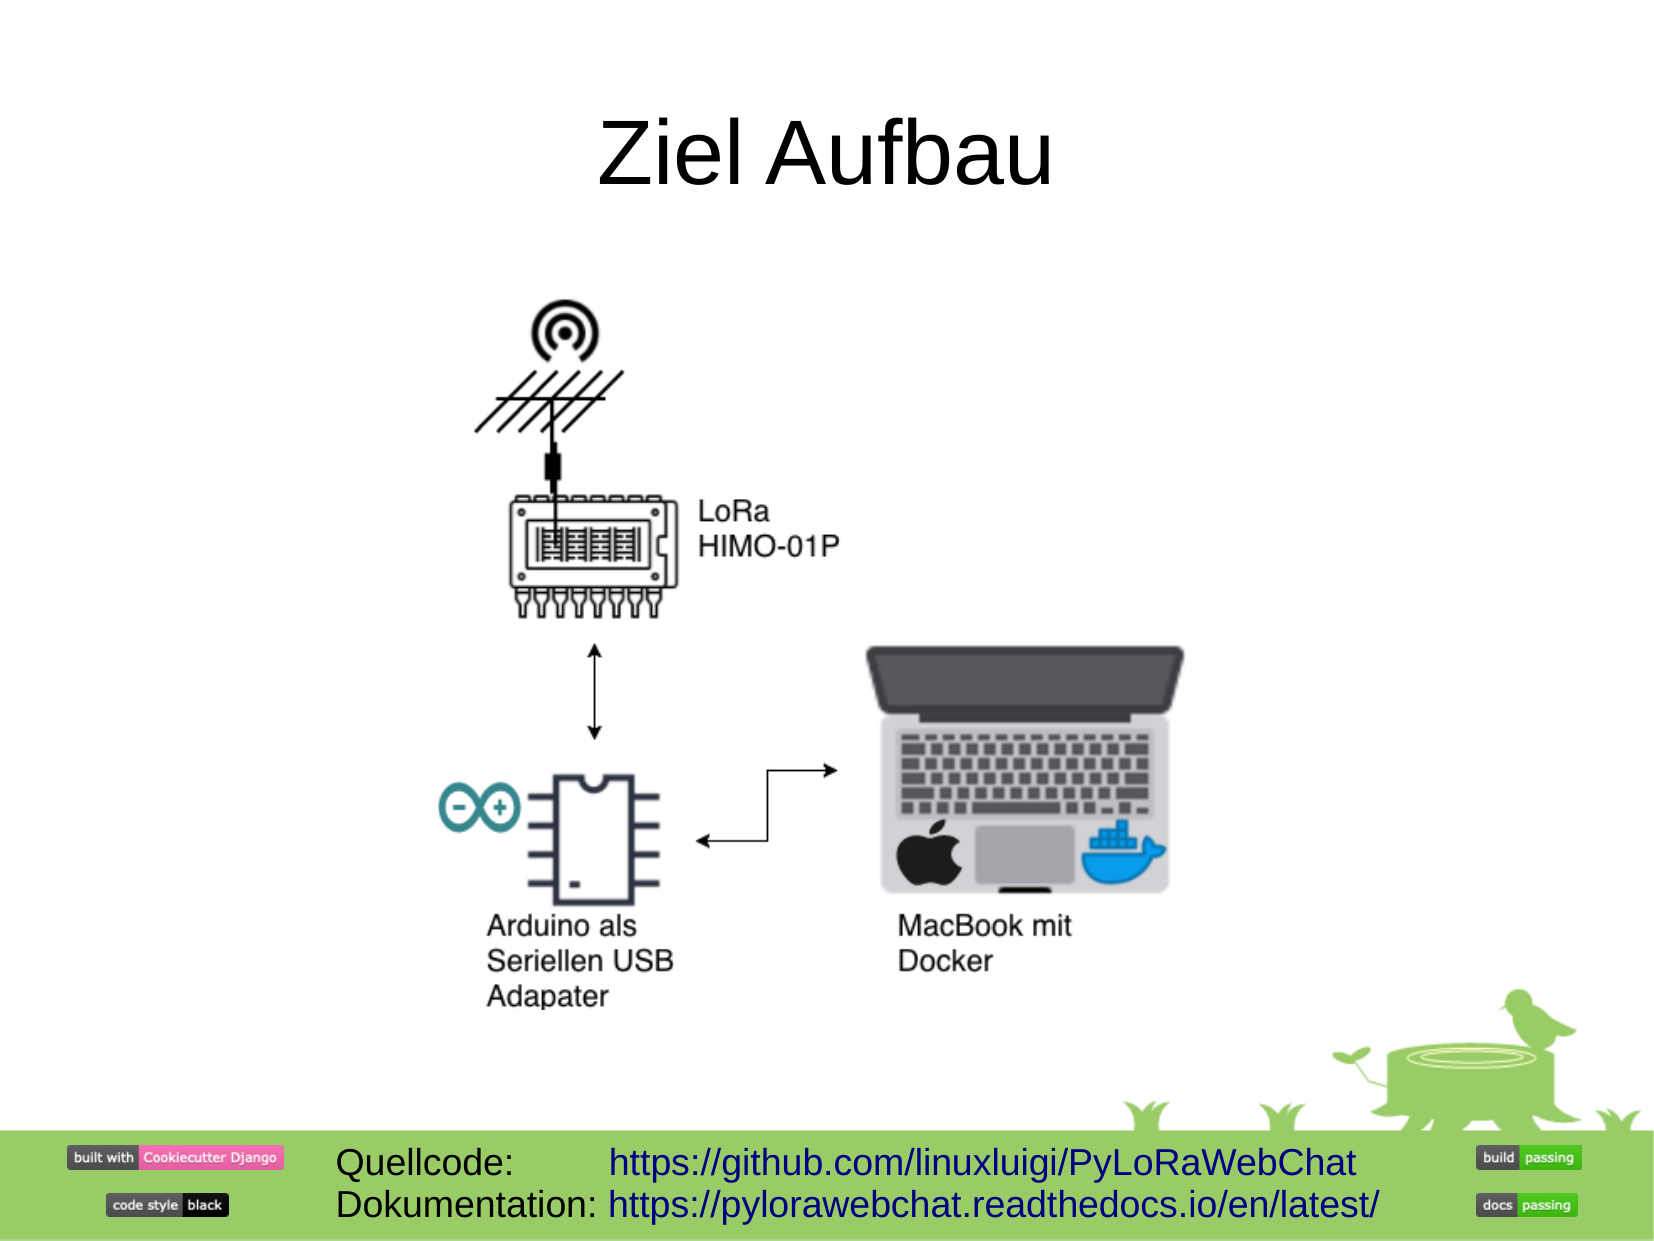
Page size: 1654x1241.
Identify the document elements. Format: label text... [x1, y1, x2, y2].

title Ziel Aufbau [82, 49, 1571, 257]
picture [0, 0, 1654, 1241]
text_box Quellcode: https://github.com/linuxluigi/PyLoRaWebChat Dokumentation: https://pylorawebchat.readthedocs.io/en/latest/ [320, 1133, 1406, 1233]
